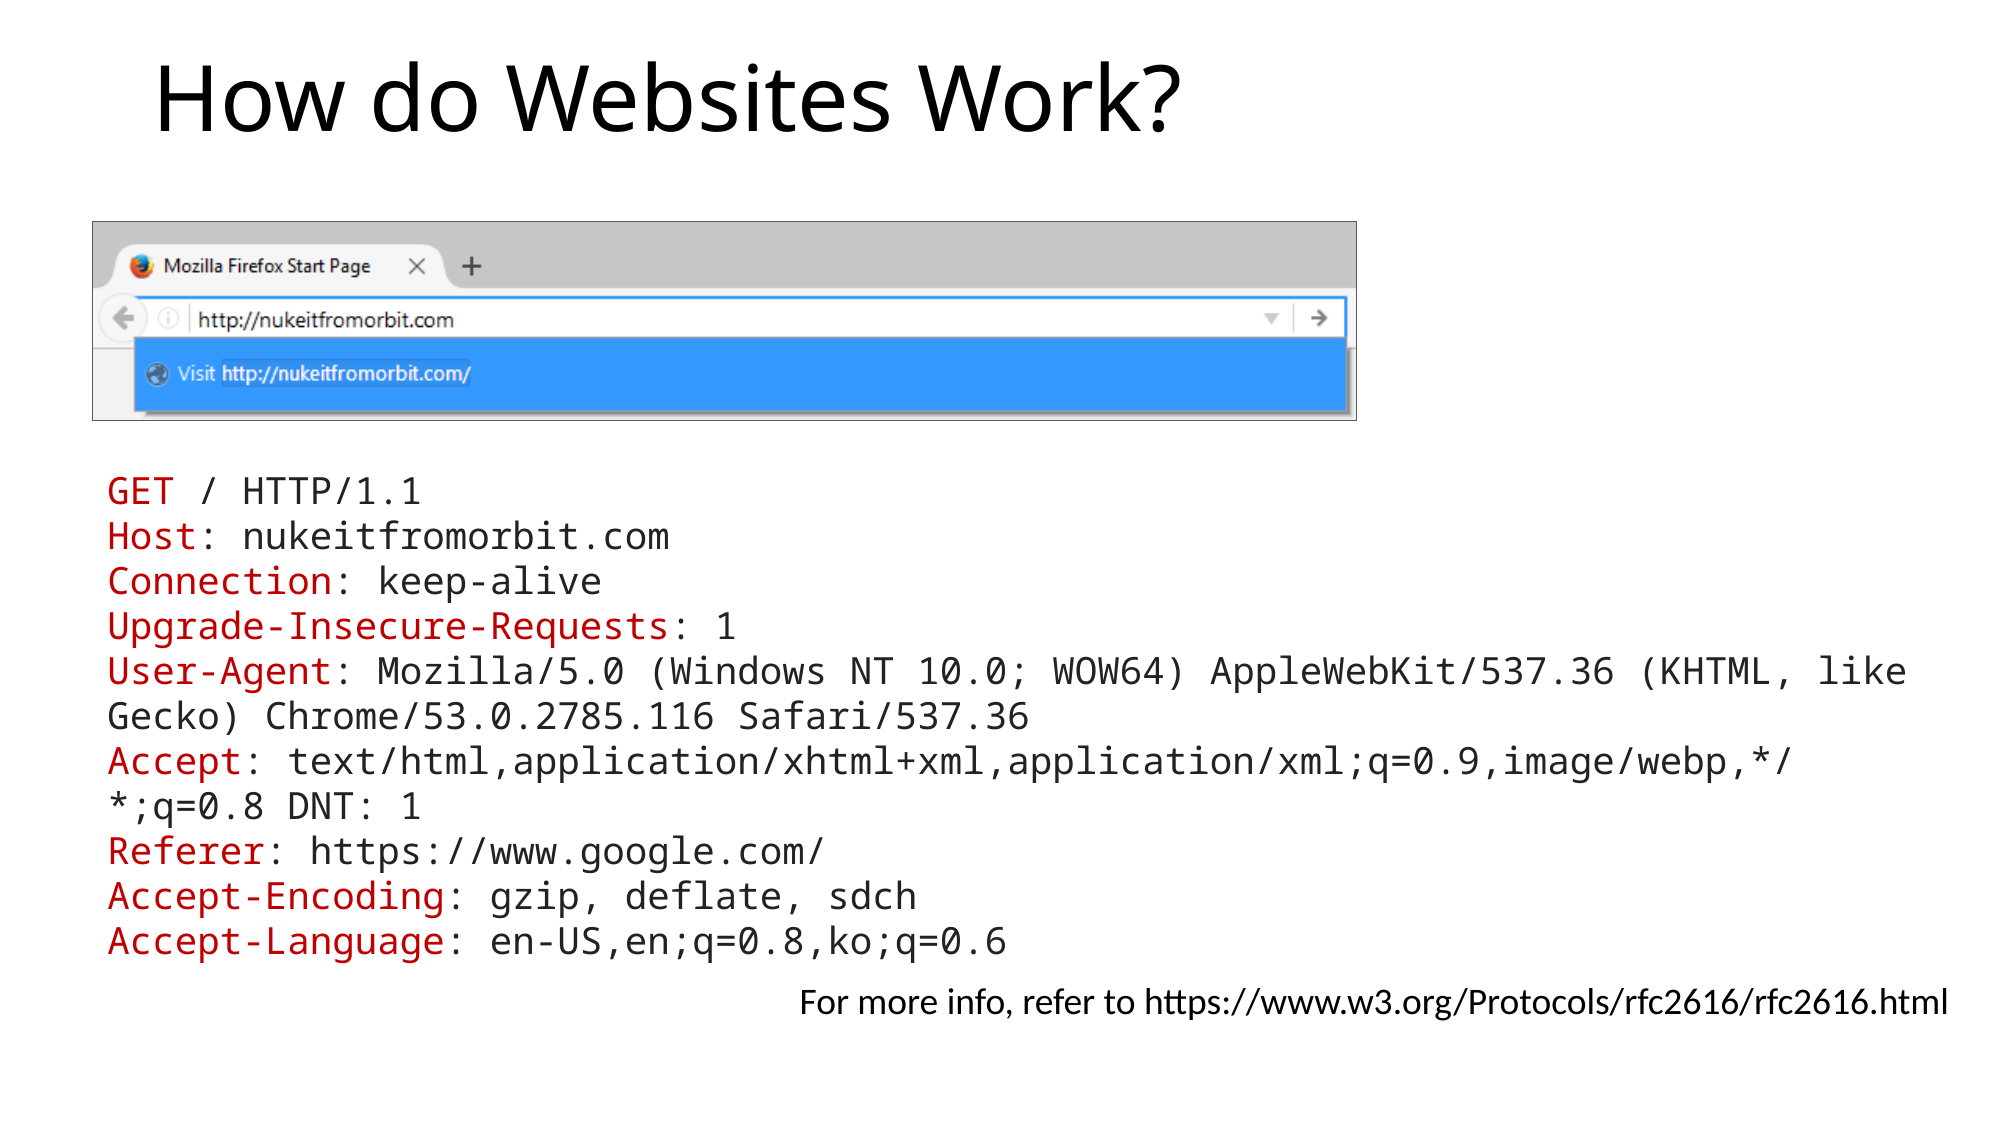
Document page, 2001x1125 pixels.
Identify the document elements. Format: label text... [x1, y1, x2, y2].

text_box For more info, refer to https://www.w3.org/Protocols/rfc2616/rfc2616.html [592, 969, 1965, 1030]
text_box GET / HTTP/1.1 Host: nukeitfromorbit.com Connection: keep-alive Upgrade-Insecure-Requests: 1 User-Agent: Mozilla/5.0 (Windows NT 10.0; WOW64) AppleWebKit/537.36 (KHTML, like Gecko) Chrome/53.0.2785.116 Safari/537.36 Accept: text/html,application/xhtml+xml,application/xml;q=0.9,image/webp,*/*;q=0.8 DNT: 1 Referer: https://www.google.com/ Accept-Encoding: gzip, deflate, sdch Accept-Language: en-US,en;q=0.8,ko;q=0.6 [92, 460, 1965, 971]
picture [92, 221, 1357, 421]
title How do Websites Work? [137, 42, 1863, 163]
